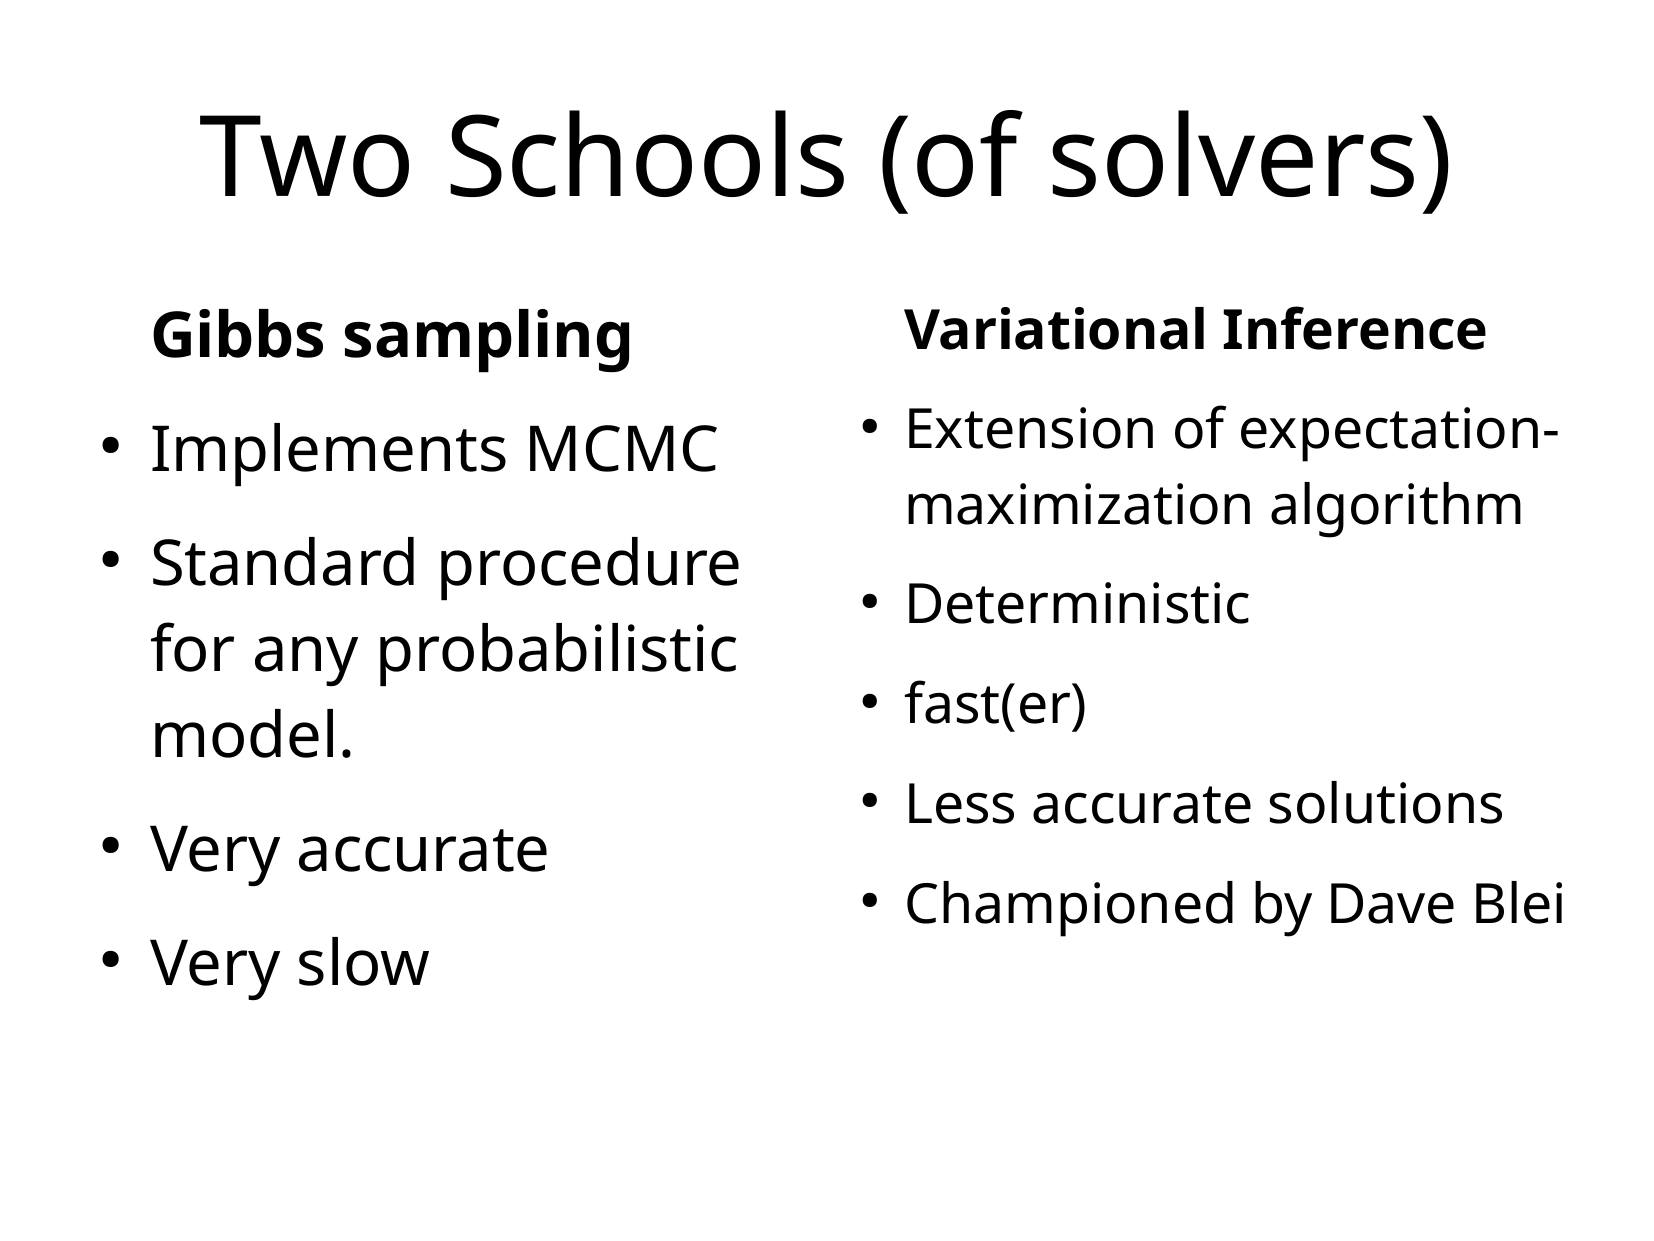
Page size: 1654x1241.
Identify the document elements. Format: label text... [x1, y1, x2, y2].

title Two Schools (of solvers) [82, 49, 1571, 257]
list Gibbs sampling Implements MCMC Standard procedure for any probabilistic model. Very accurate Very slow [82, 290, 809, 1010]
list Variational Inference Extension of expectation-maximization algorithm Deterministic fast(er) Less accurate solutions Championed by Dave Blei [845, 290, 1572, 1010]
